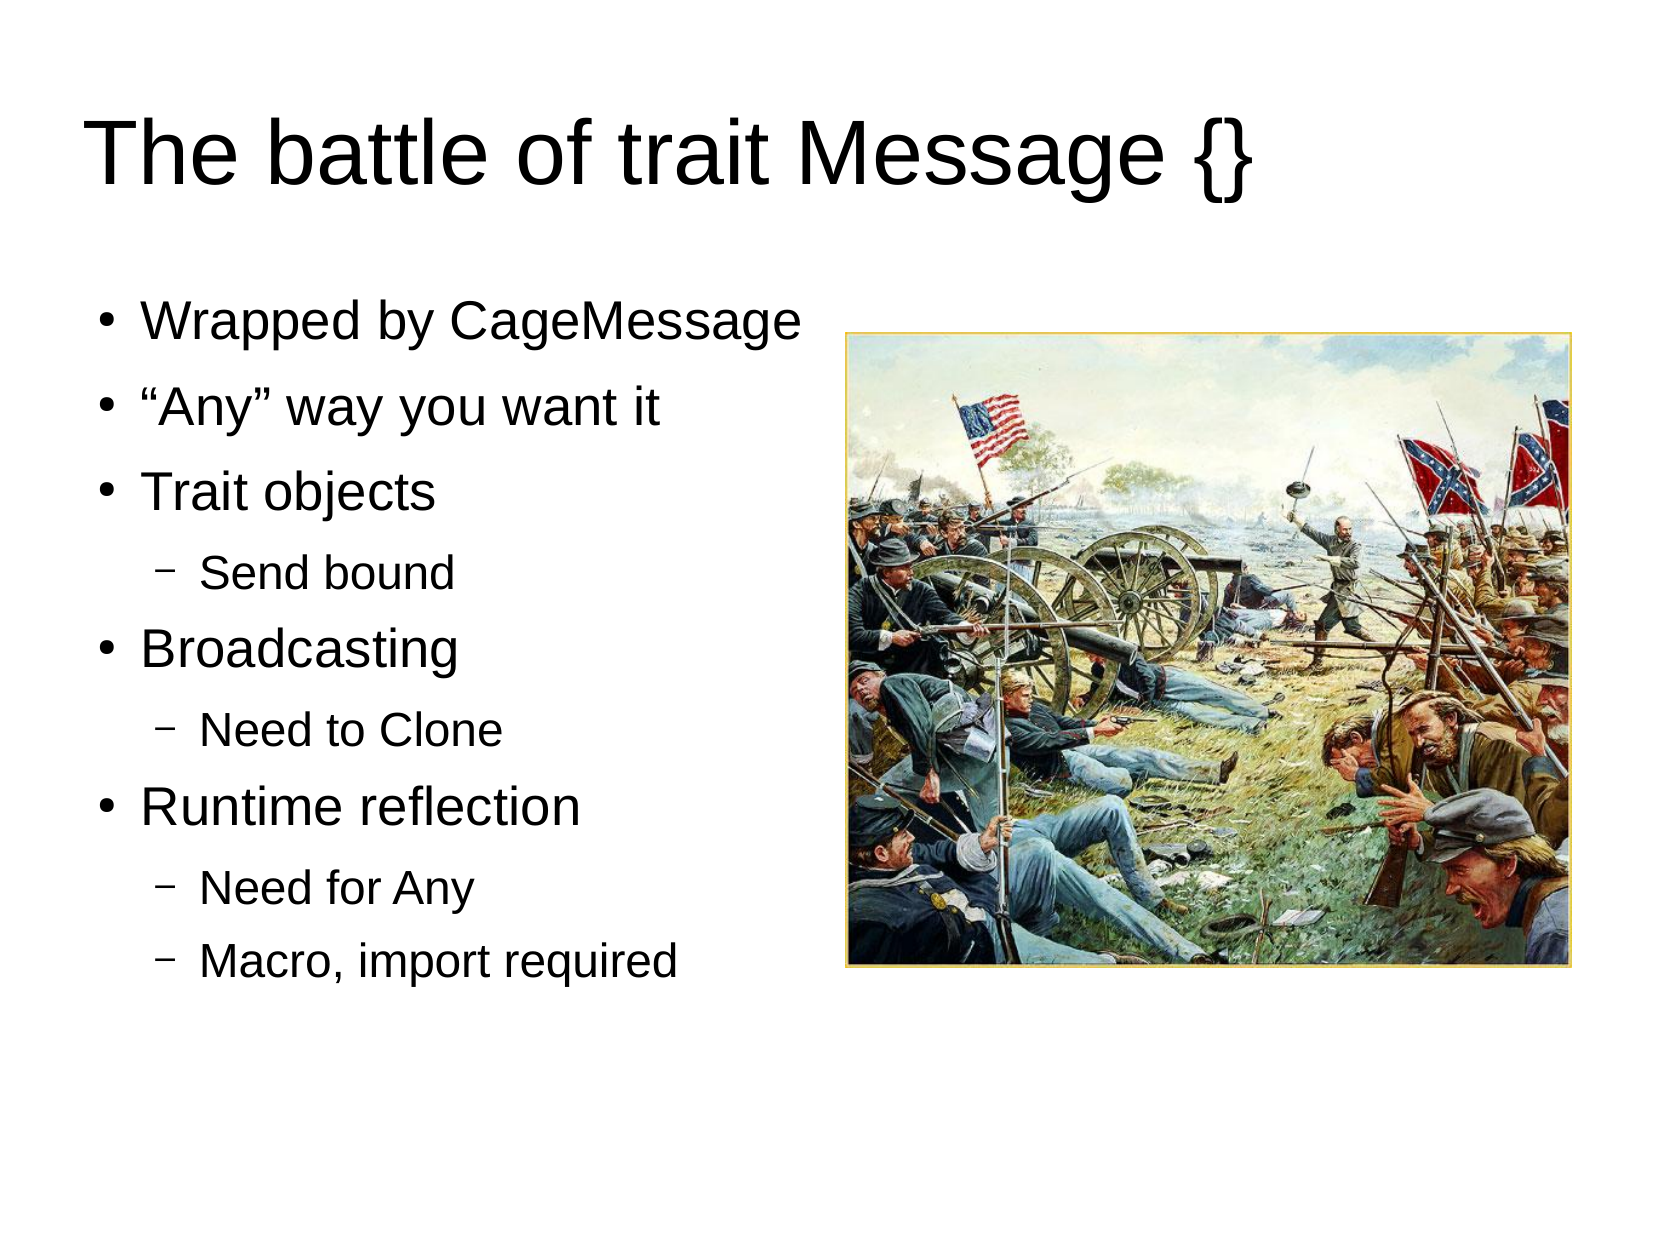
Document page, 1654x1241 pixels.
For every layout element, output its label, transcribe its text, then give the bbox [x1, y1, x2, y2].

list Wrapped by CageMessage “Any” way you want it Trait objects Send bound Broadcasting Need to Clone Runtime reflection Need for Any Macro, import required [82, 290, 809, 1010]
title The battle of trait Message {} [82, 49, 1571, 257]
picture [845, 332, 1572, 968]
